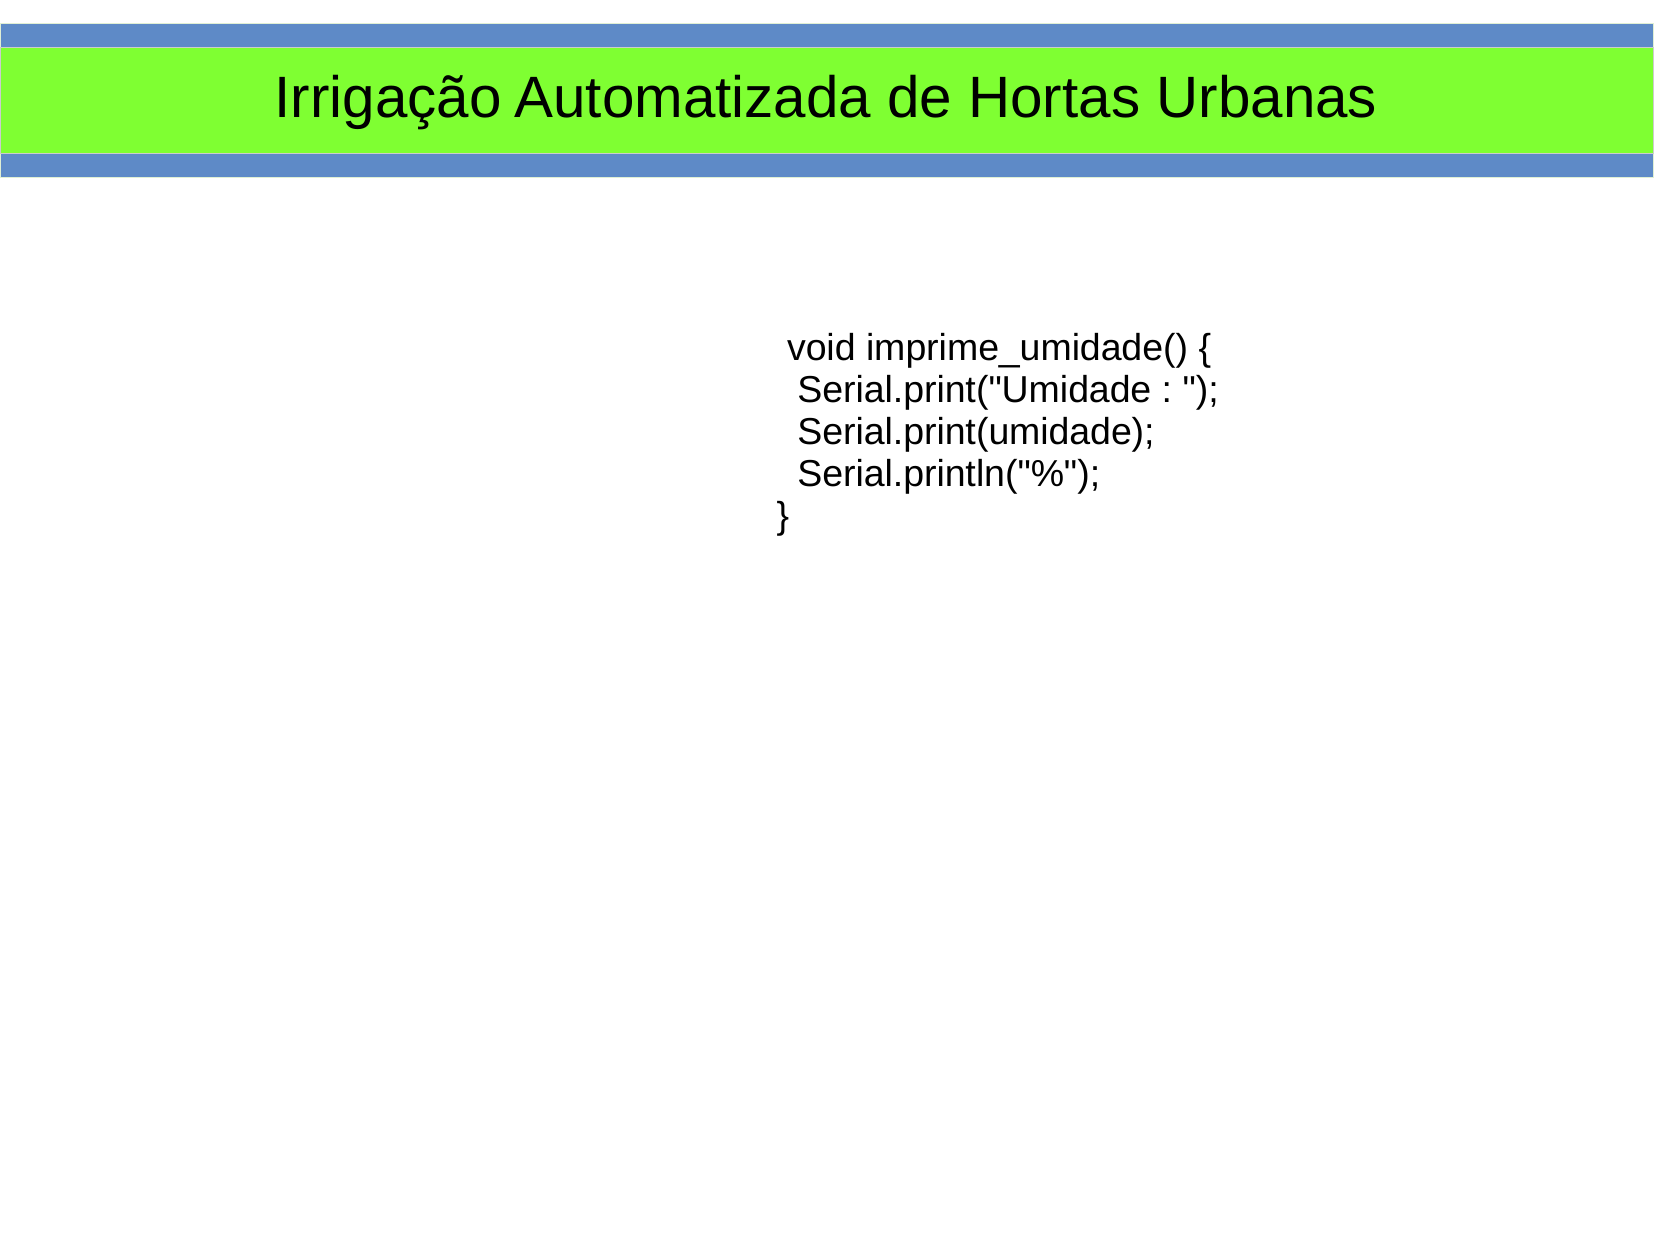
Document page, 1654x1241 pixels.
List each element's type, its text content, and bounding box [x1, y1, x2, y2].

title Irrigação Automatizada de Hortas Urbanas [200, 41, 1512, 154]
text_box void imprime_umidade() { Serial.print("Umidade : "); Serial.print(umidade); Serial.println("%"); } [761, 318, 1654, 791]
text_box [0, 23, 1654, 178]
